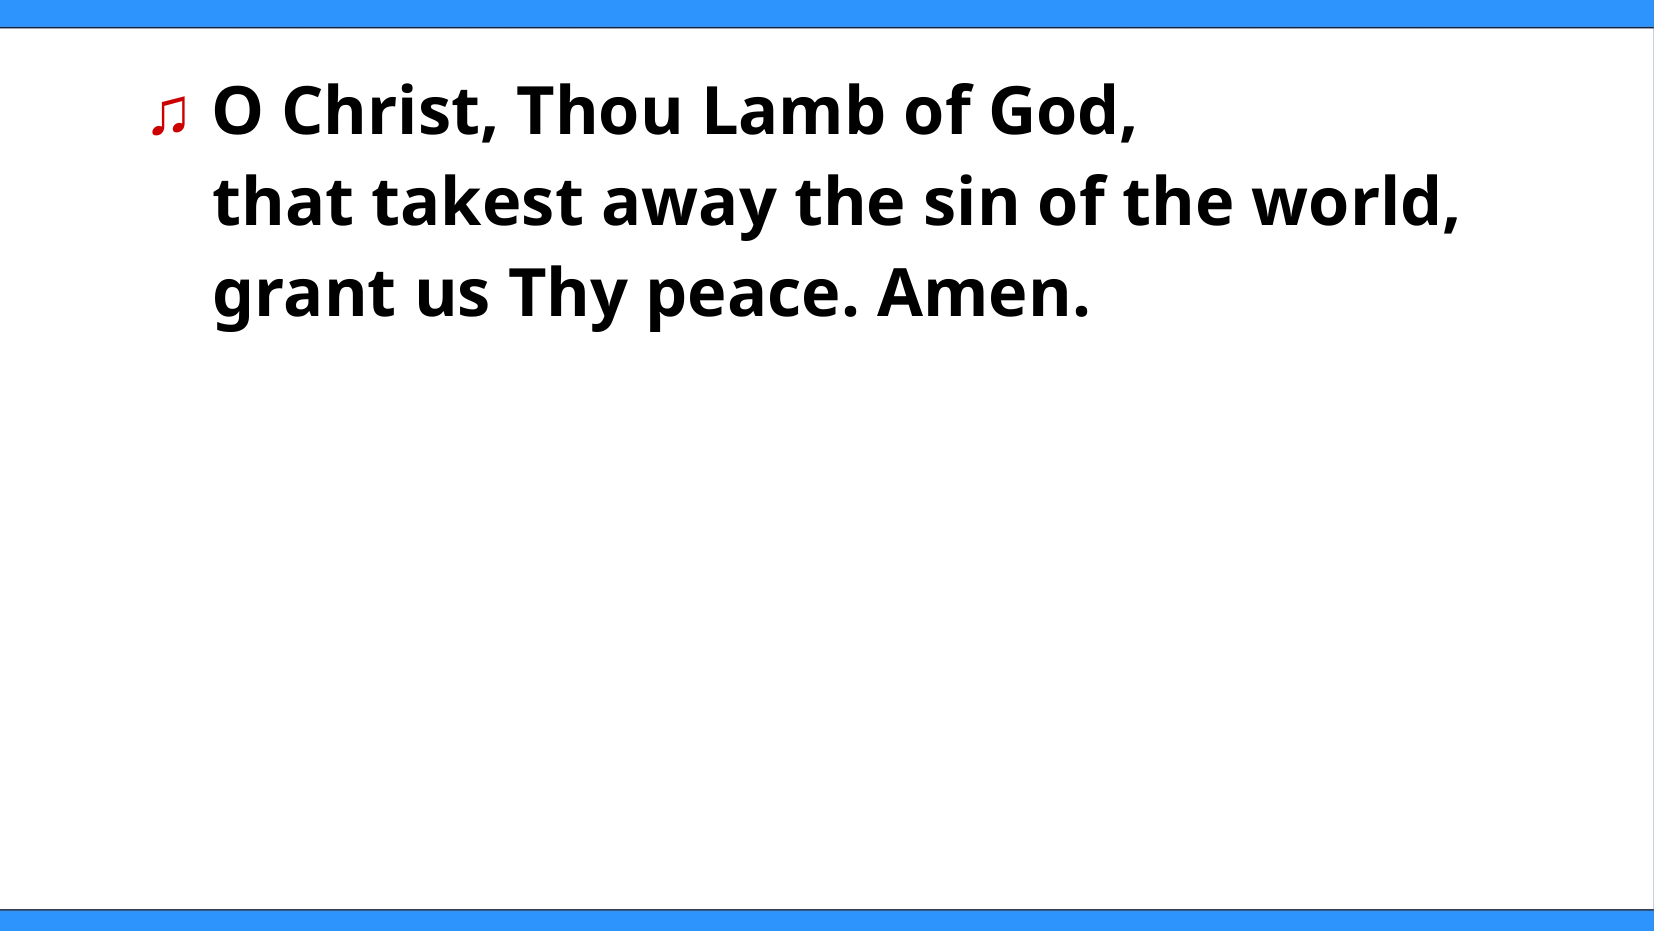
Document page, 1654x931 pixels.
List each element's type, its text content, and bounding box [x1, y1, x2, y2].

picture [0, 0, 1654, 931]
text_box ♫ O Christ, Thou Lamb of God, that takest away the sin of the world, grant us Thy peace. Amen. [60, 56, 1591, 338]
